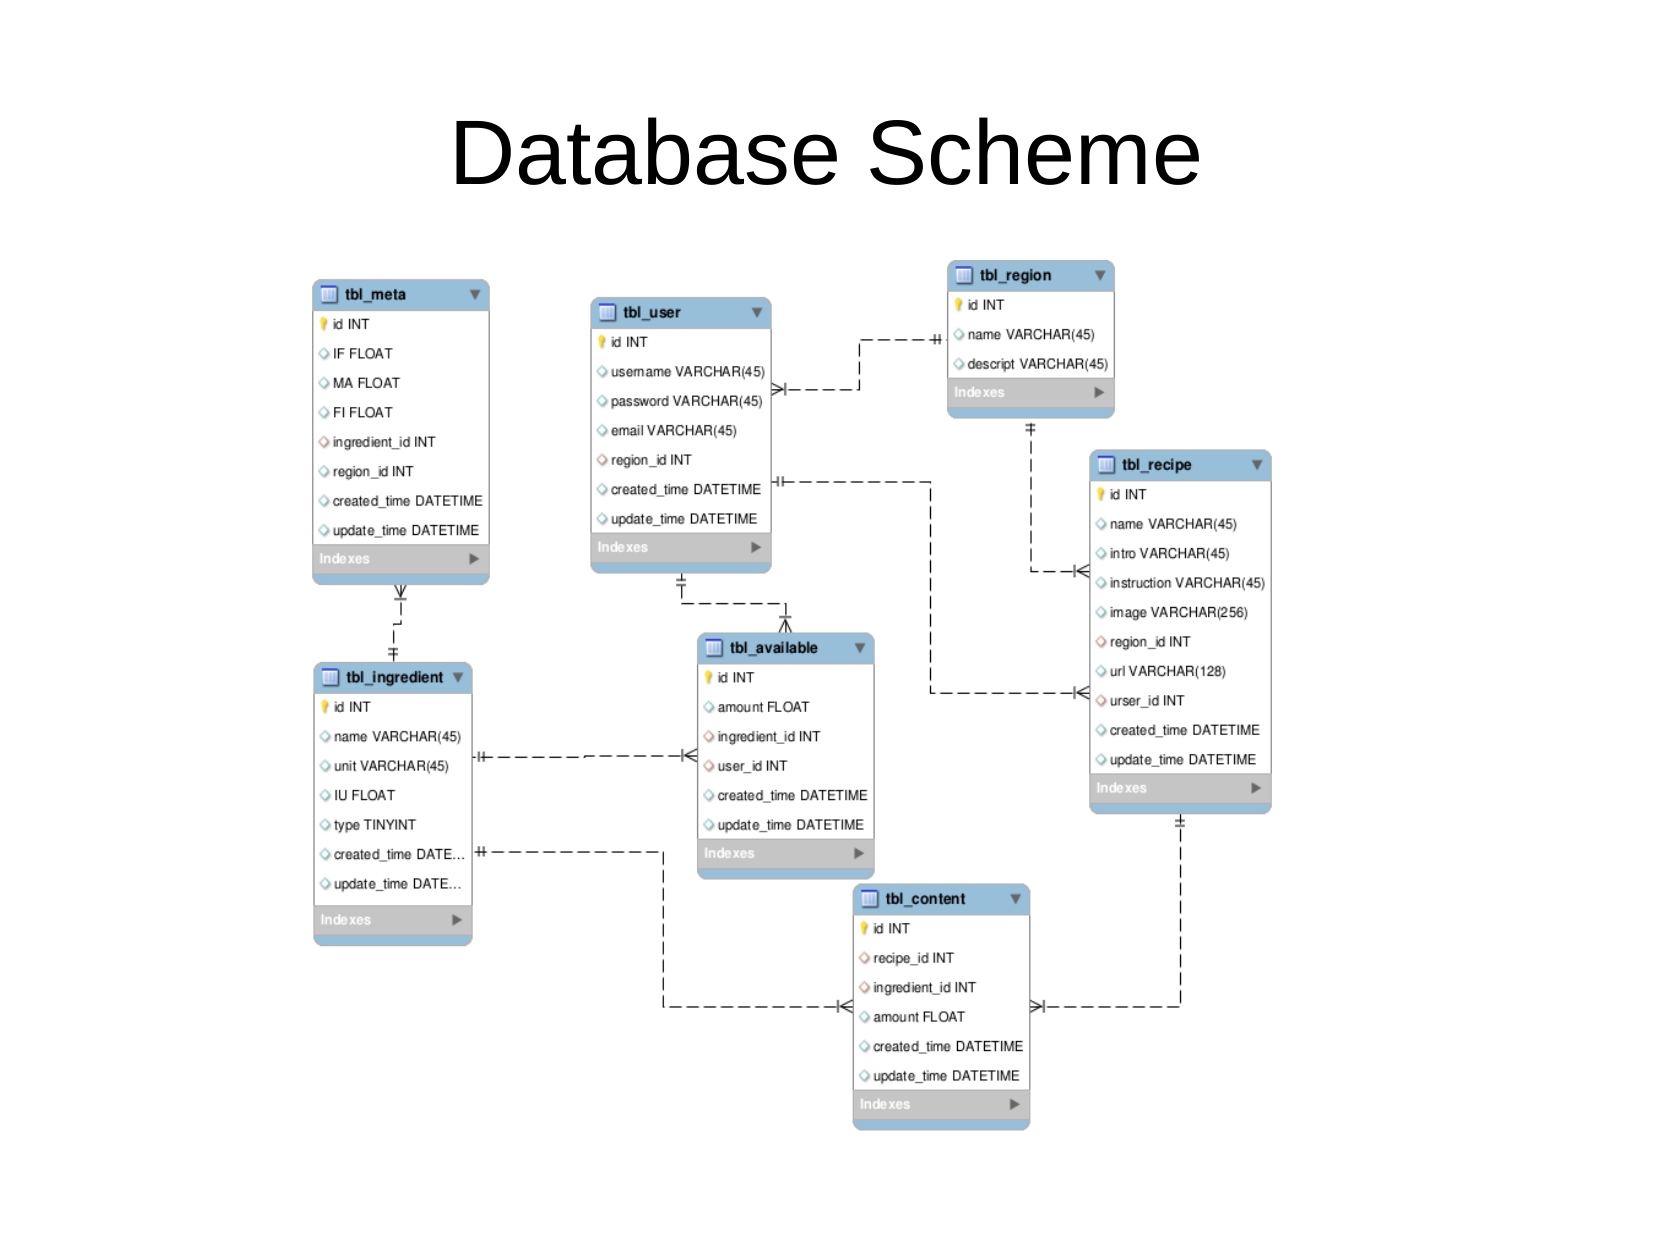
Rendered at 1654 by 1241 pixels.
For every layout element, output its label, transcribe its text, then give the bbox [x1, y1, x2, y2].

title Database Scheme [82, 49, 1571, 257]
picture [300, 260, 1283, 1156]
